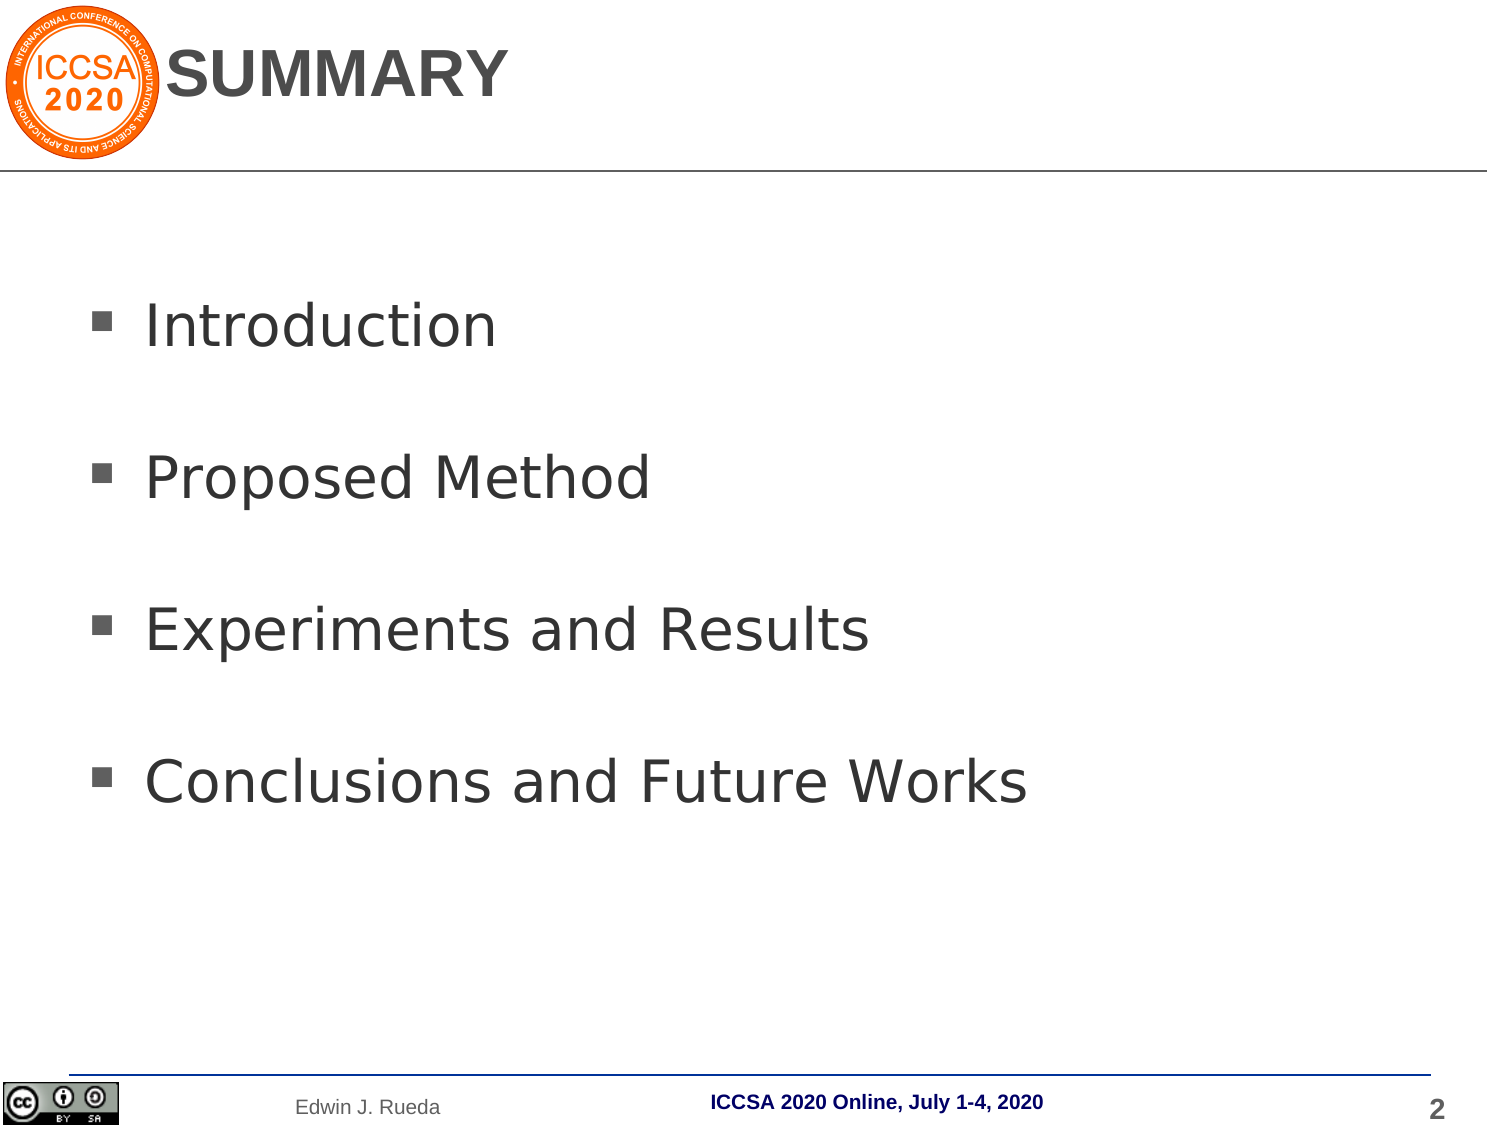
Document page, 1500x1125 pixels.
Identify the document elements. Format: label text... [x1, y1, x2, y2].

picture [3, 1082, 119, 1125]
picture [5, 5, 160, 160]
list Introduction Proposed Method Experiments and Results Conclusions and Future Works [88, 224, 1418, 1034]
title SUMMARY [165, 0, 1489, 148]
